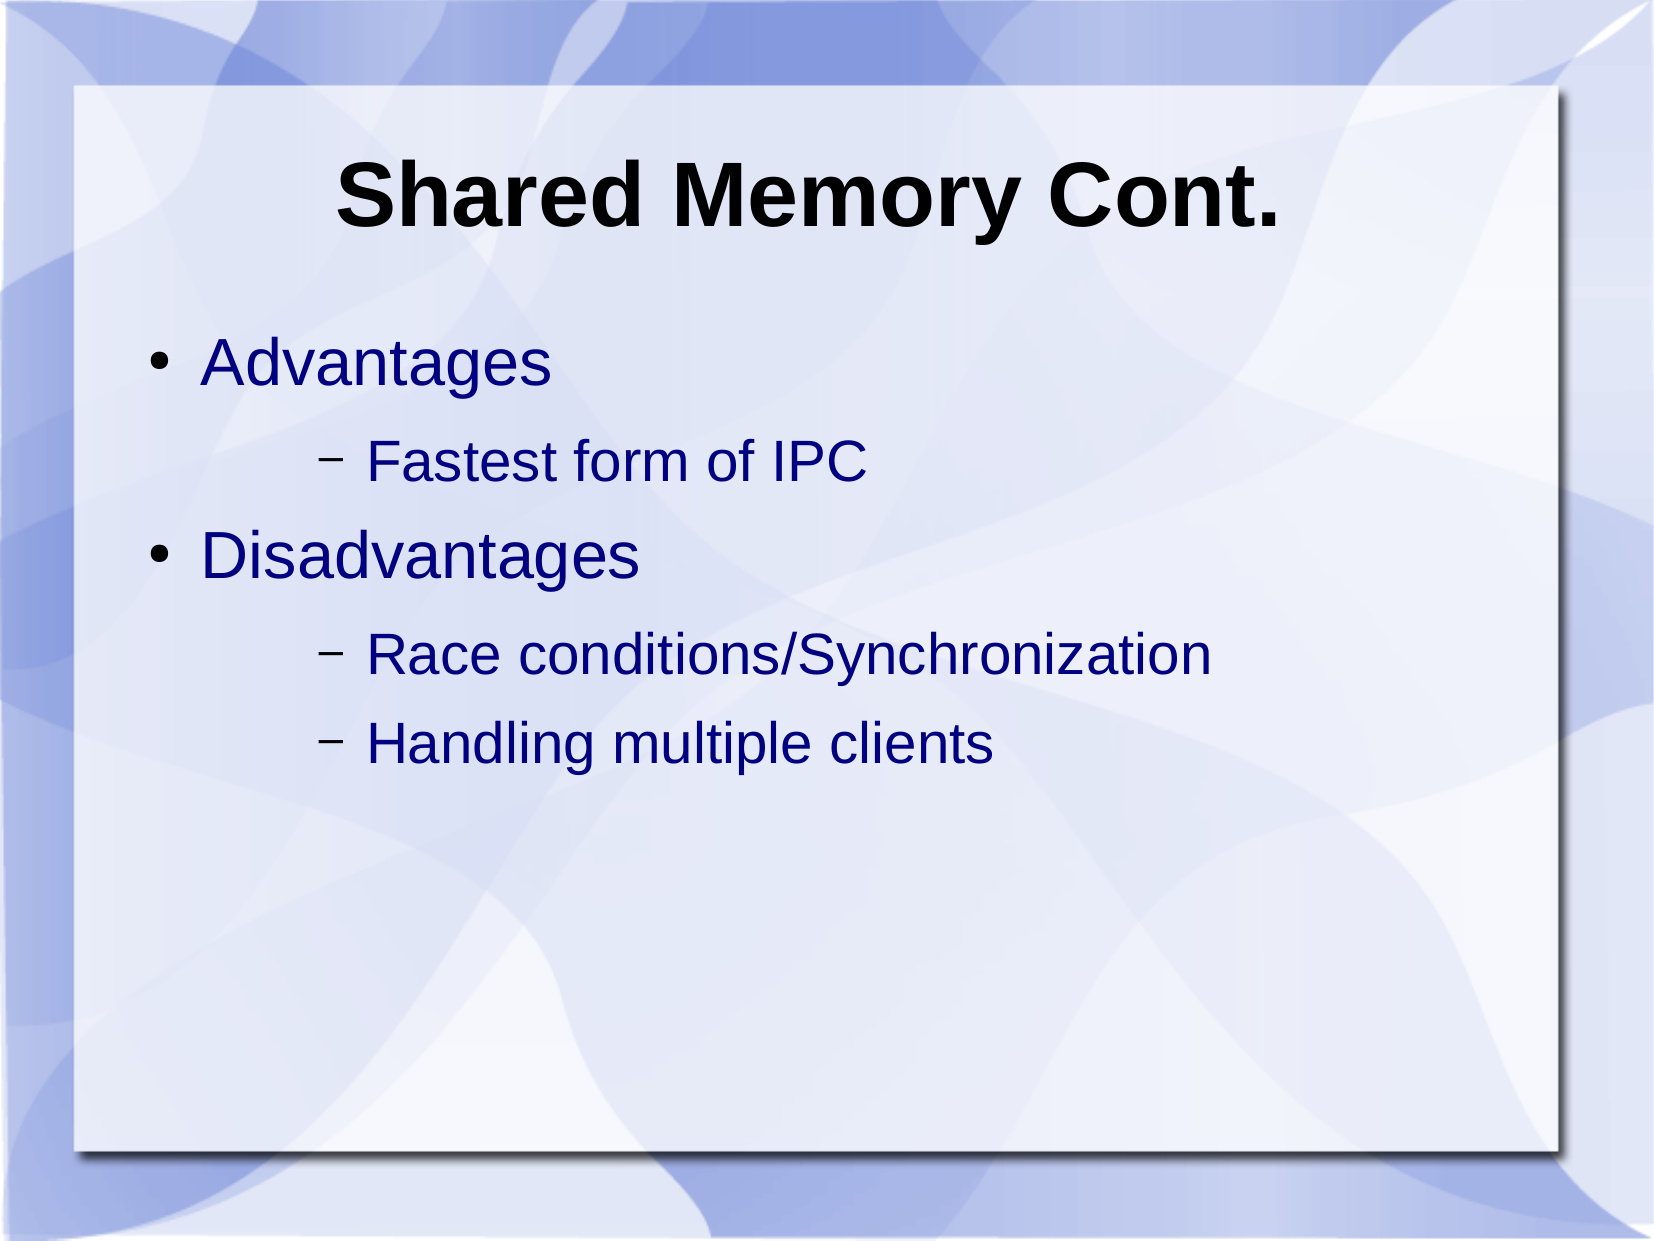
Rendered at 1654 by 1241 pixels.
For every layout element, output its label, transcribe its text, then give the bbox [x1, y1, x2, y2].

title Shared Memory Cont. [82, 90, 1536, 298]
picture [0, 0, 1654, 1241]
list Advantages Fastest form of IPC Disadvantages Race conditions/Synchronization Handling multiple clients [129, 324, 1489, 960]
